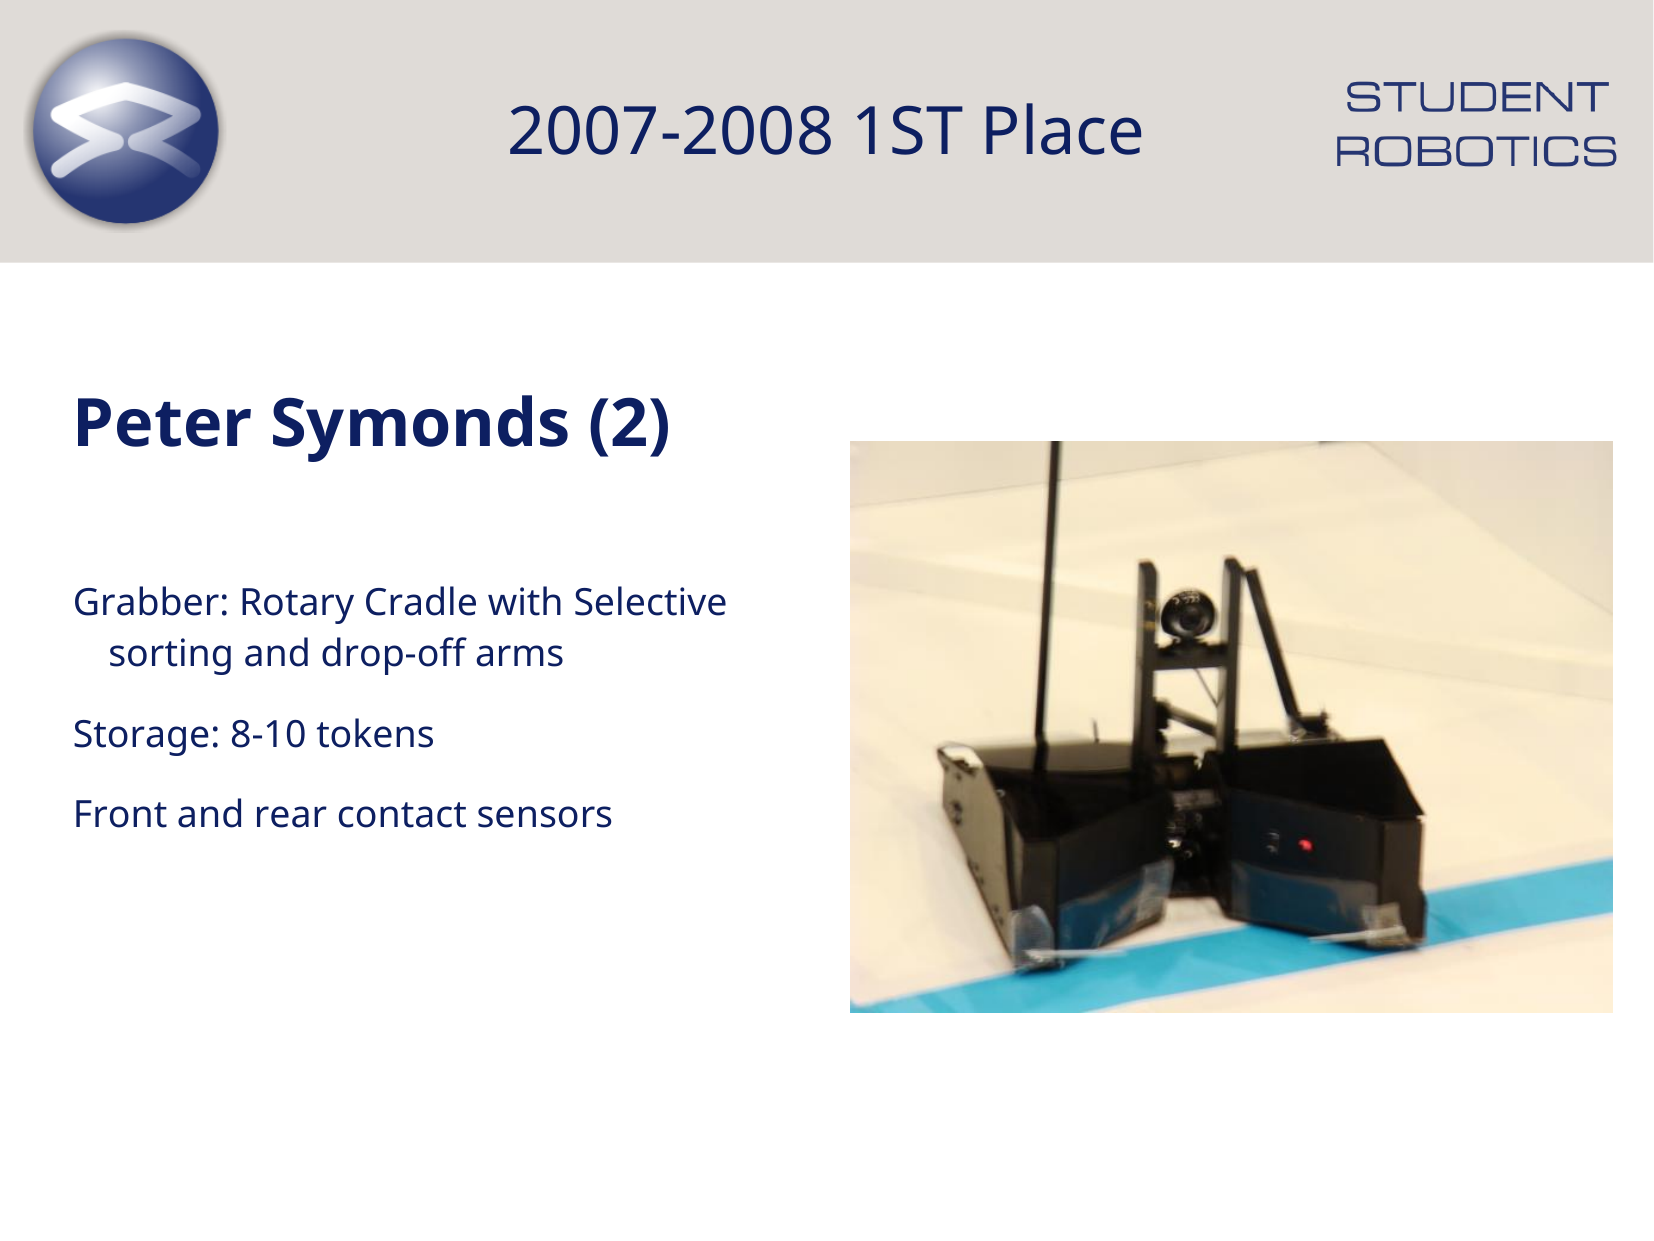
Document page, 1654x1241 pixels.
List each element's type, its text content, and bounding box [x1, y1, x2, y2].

picture [850, 441, 1613, 1013]
picture [9, 19, 82, 245]
title 2007-2008 1ST Place [82, 7, 1571, 250]
picture [1571, 68, 1633, 174]
list Peter Symonds (2) Grabber: Rotary Cradle with Selective sorting and drop-off arms Storage: 8-10 tokens Front and rear contact sensors [37, 375, 826, 1179]
